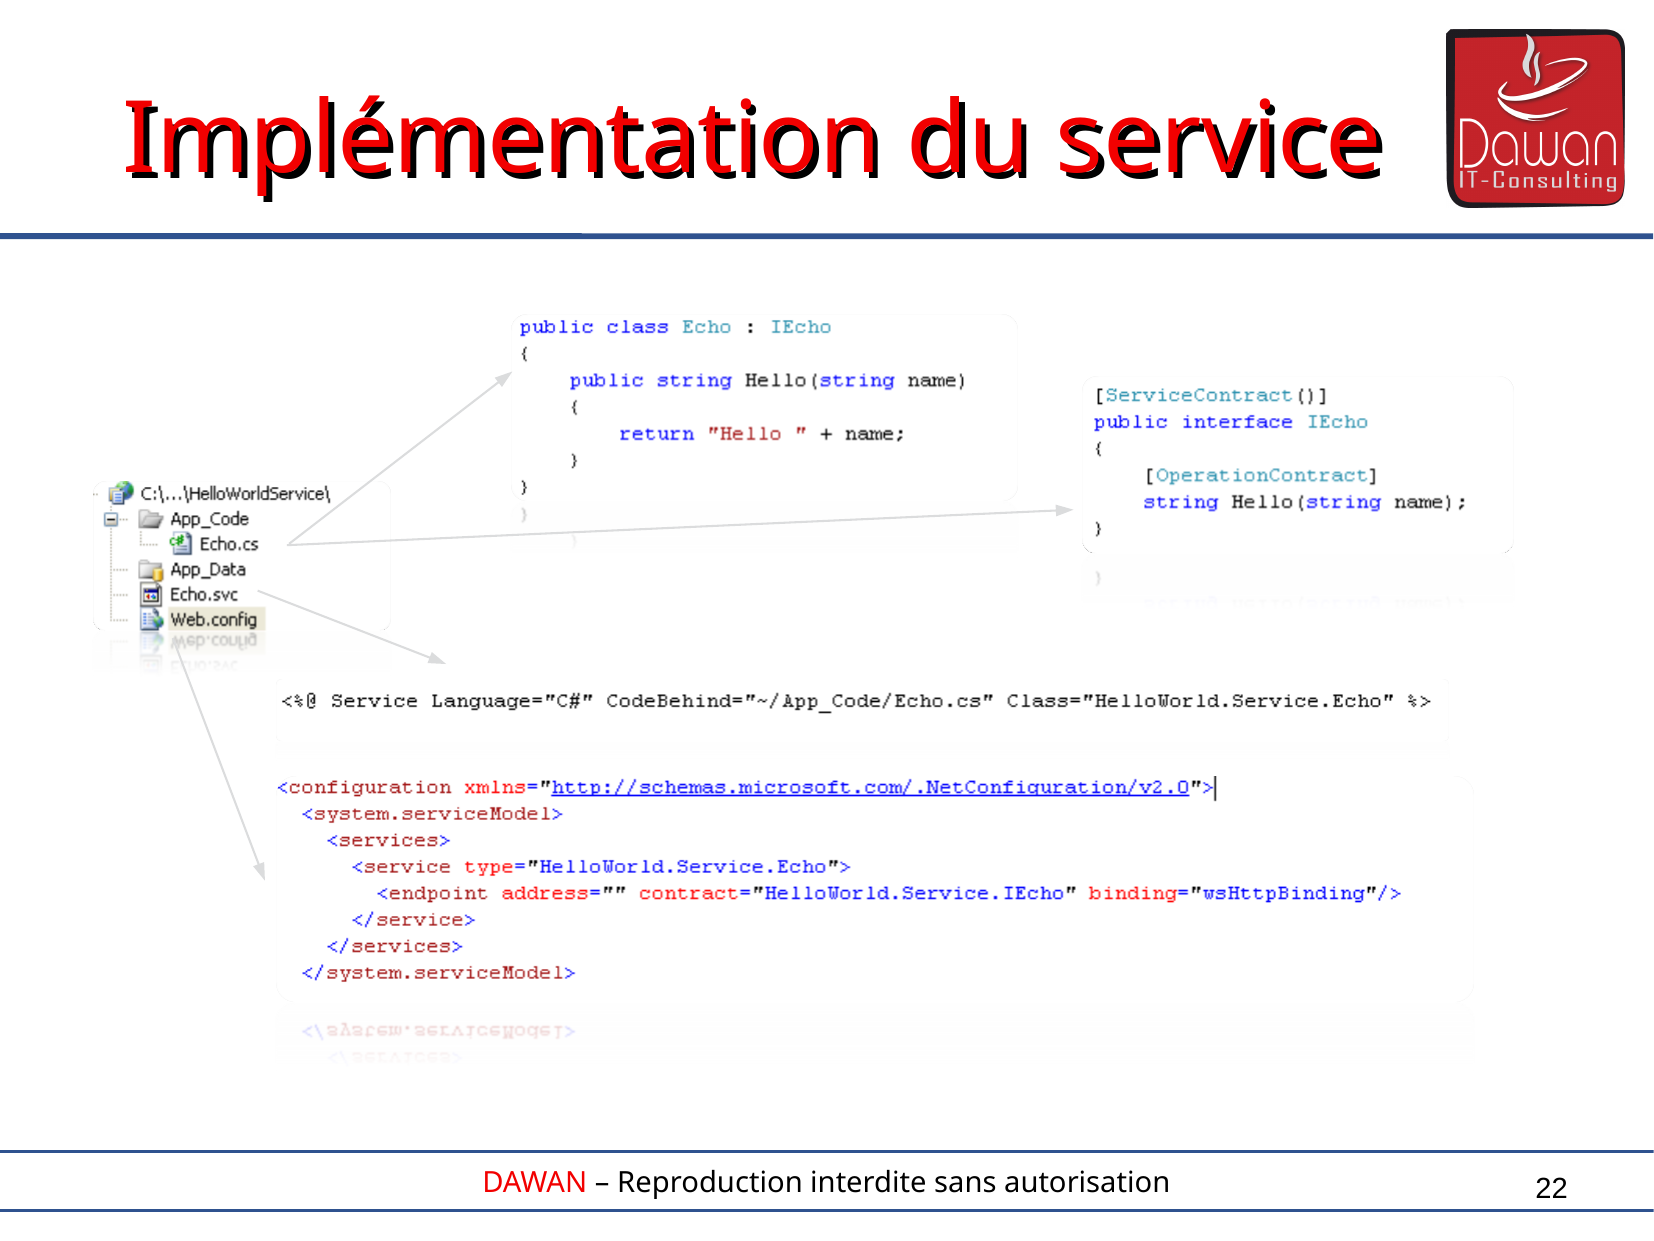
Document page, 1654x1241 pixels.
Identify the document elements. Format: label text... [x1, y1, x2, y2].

picture [88, 374, 1519, 1234]
title Implémentation du service [59, 29, 1447, 237]
picture [506, 312, 1023, 534]
text_box [1535, 1169, 1595, 1234]
picture [294, 479, 396, 543]
